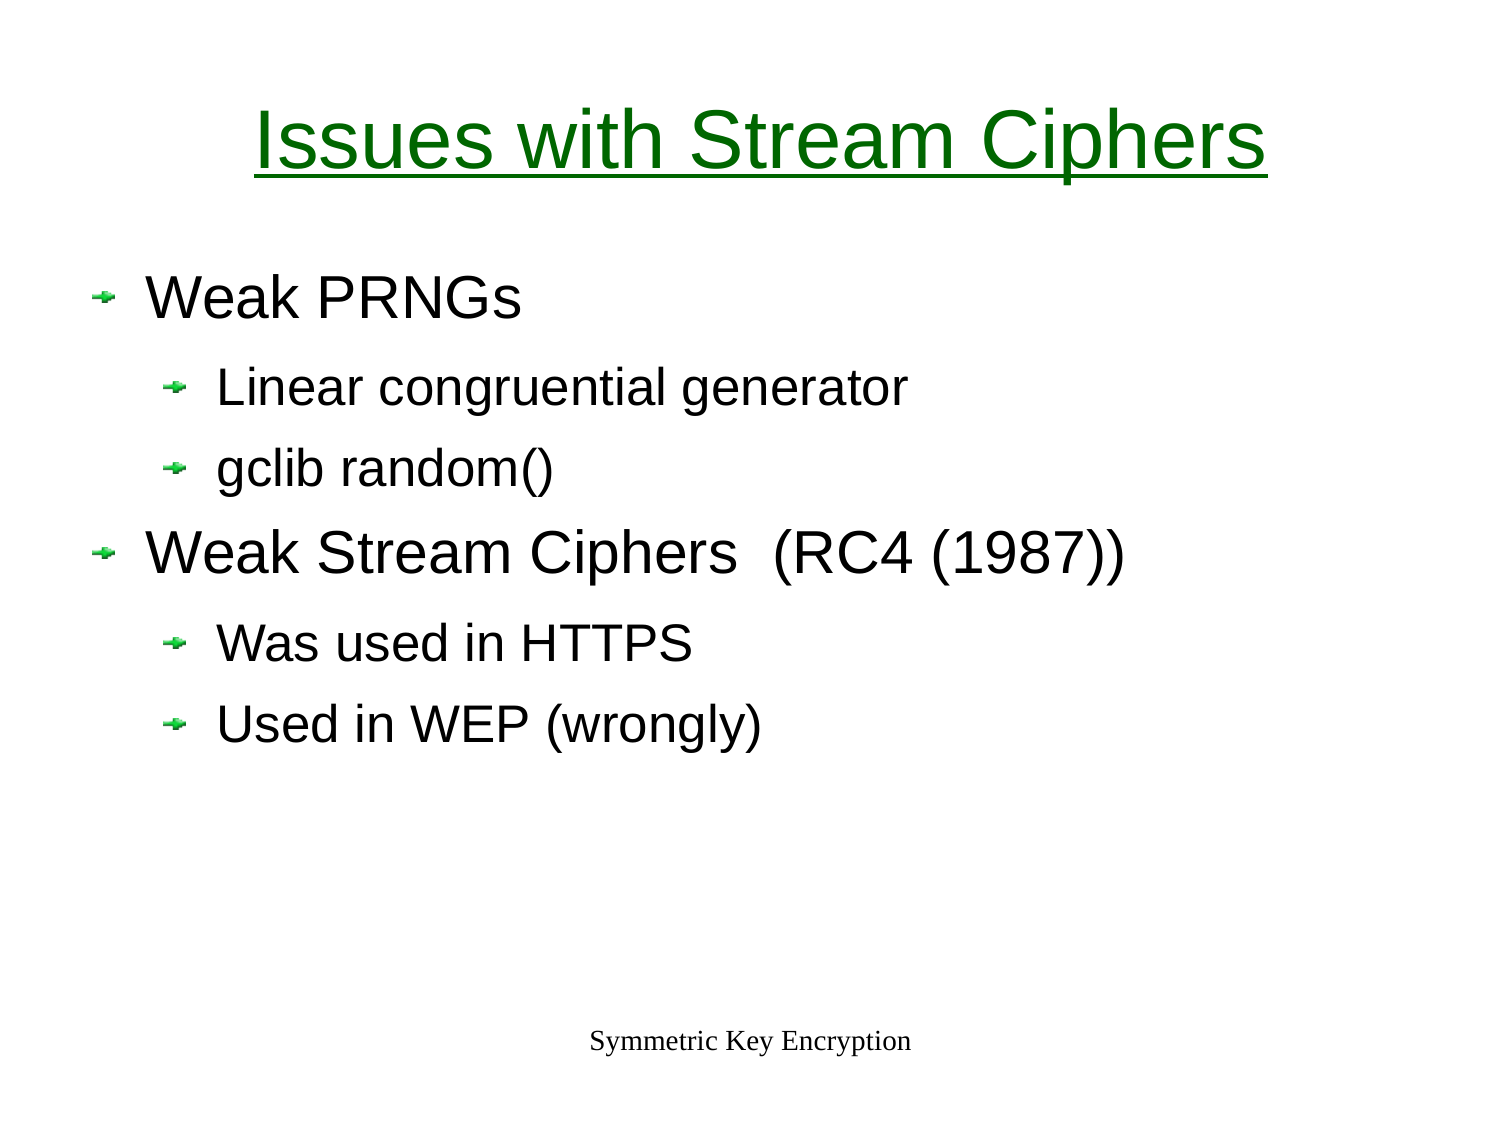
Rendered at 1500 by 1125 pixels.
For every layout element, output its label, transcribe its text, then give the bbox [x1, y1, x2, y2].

list Weak PRNGs Linear congruential generator gclib random() Weak Stream Ciphers (RC4 (1987)) Was used in HTTPS Used in WEP (wrongly) [75, 263, 1447, 997]
title Issues with Stream Ciphers [75, 44, 1447, 236]
